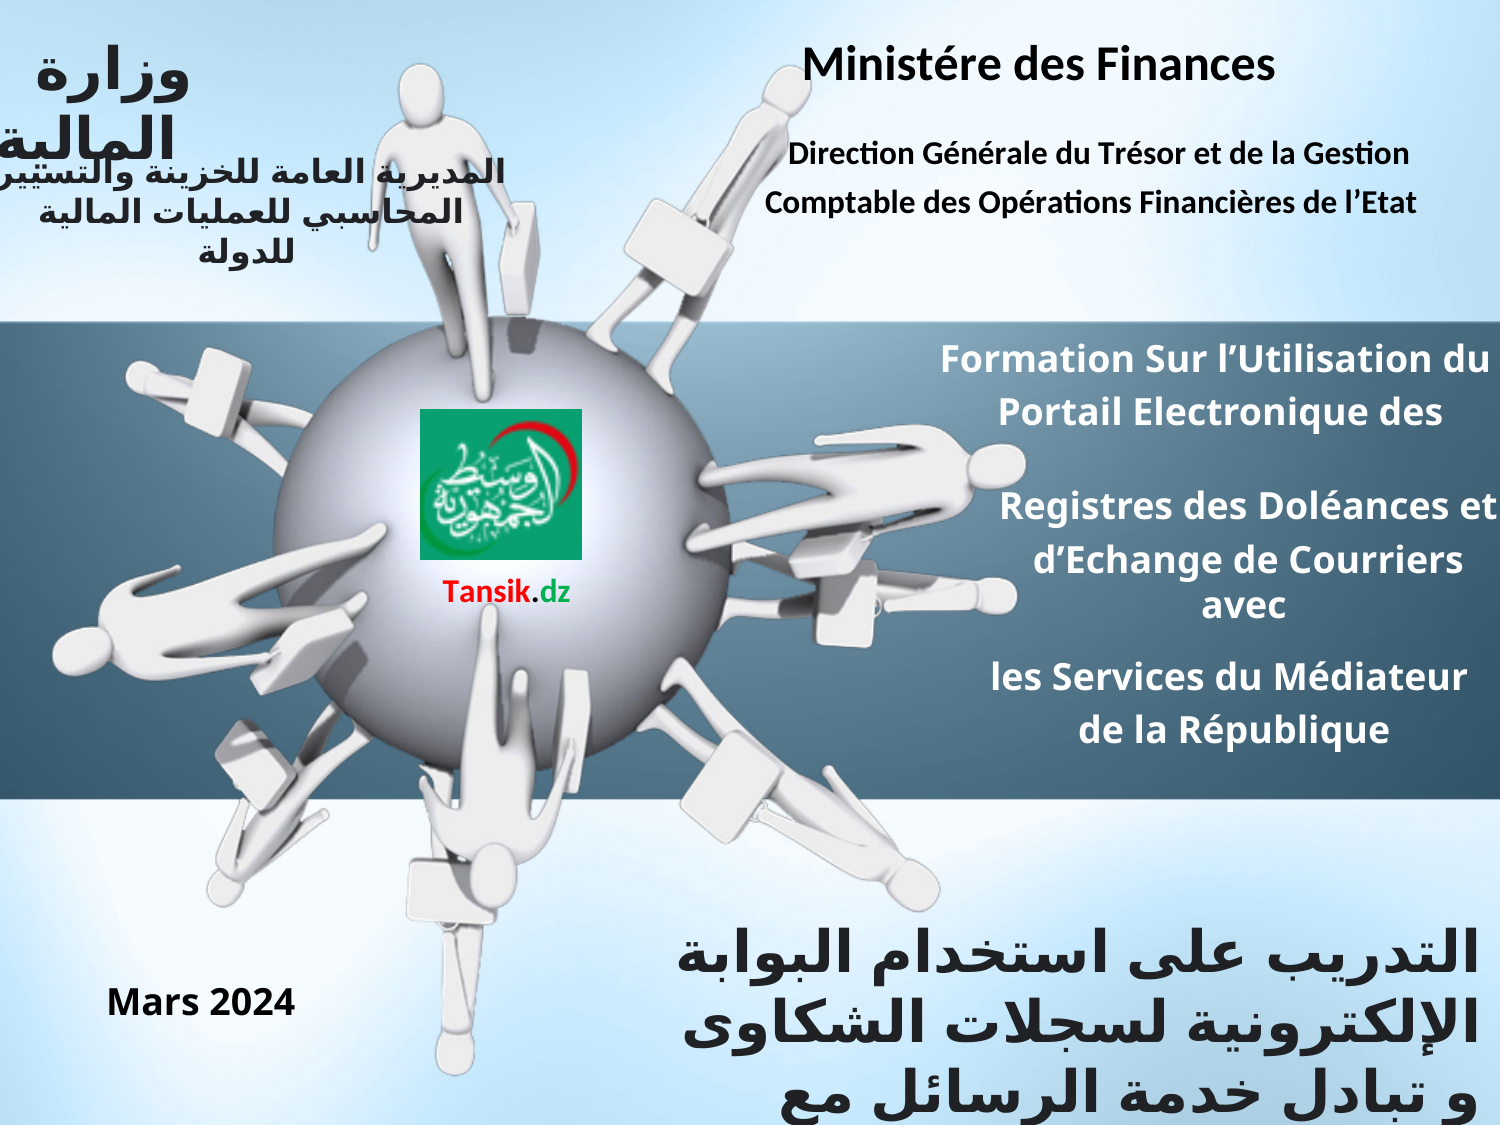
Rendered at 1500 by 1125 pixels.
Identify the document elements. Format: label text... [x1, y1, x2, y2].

subtitle Mars 2024 [17, 970, 384, 1084]
text_box Tansik.dz [427, 561, 589, 637]
text_box Ministére des Finances [786, 23, 1472, 110]
text_box les Services du Médiateur de la République [968, 645, 1500, 766]
text_box Direction Générale du Trésor et de la Gestion Comptable des Opérations Financières de l’Etat [750, 124, 1500, 200]
picture [420, 409, 582, 560]
text_box Formation Sur l’Utilisation du Portail Electronique des [897, 327, 1500, 440]
text_box Registres des Doléances et d’Echange de Courriers avec [983, 474, 1500, 588]
text_box وزارة المالية [0, 23, 331, 110]
text_box المديرية العامة للخزينة والتسيير المحاسبي للعمليات المالية للدولة [0, 142, 531, 229]
text_box التدريب على استخدام البوابة الإلكترونية لسجلات الشكاوى و تبادل خدمة الرسائل مع وسيط الجمهورية. [648, 906, 1500, 1125]
